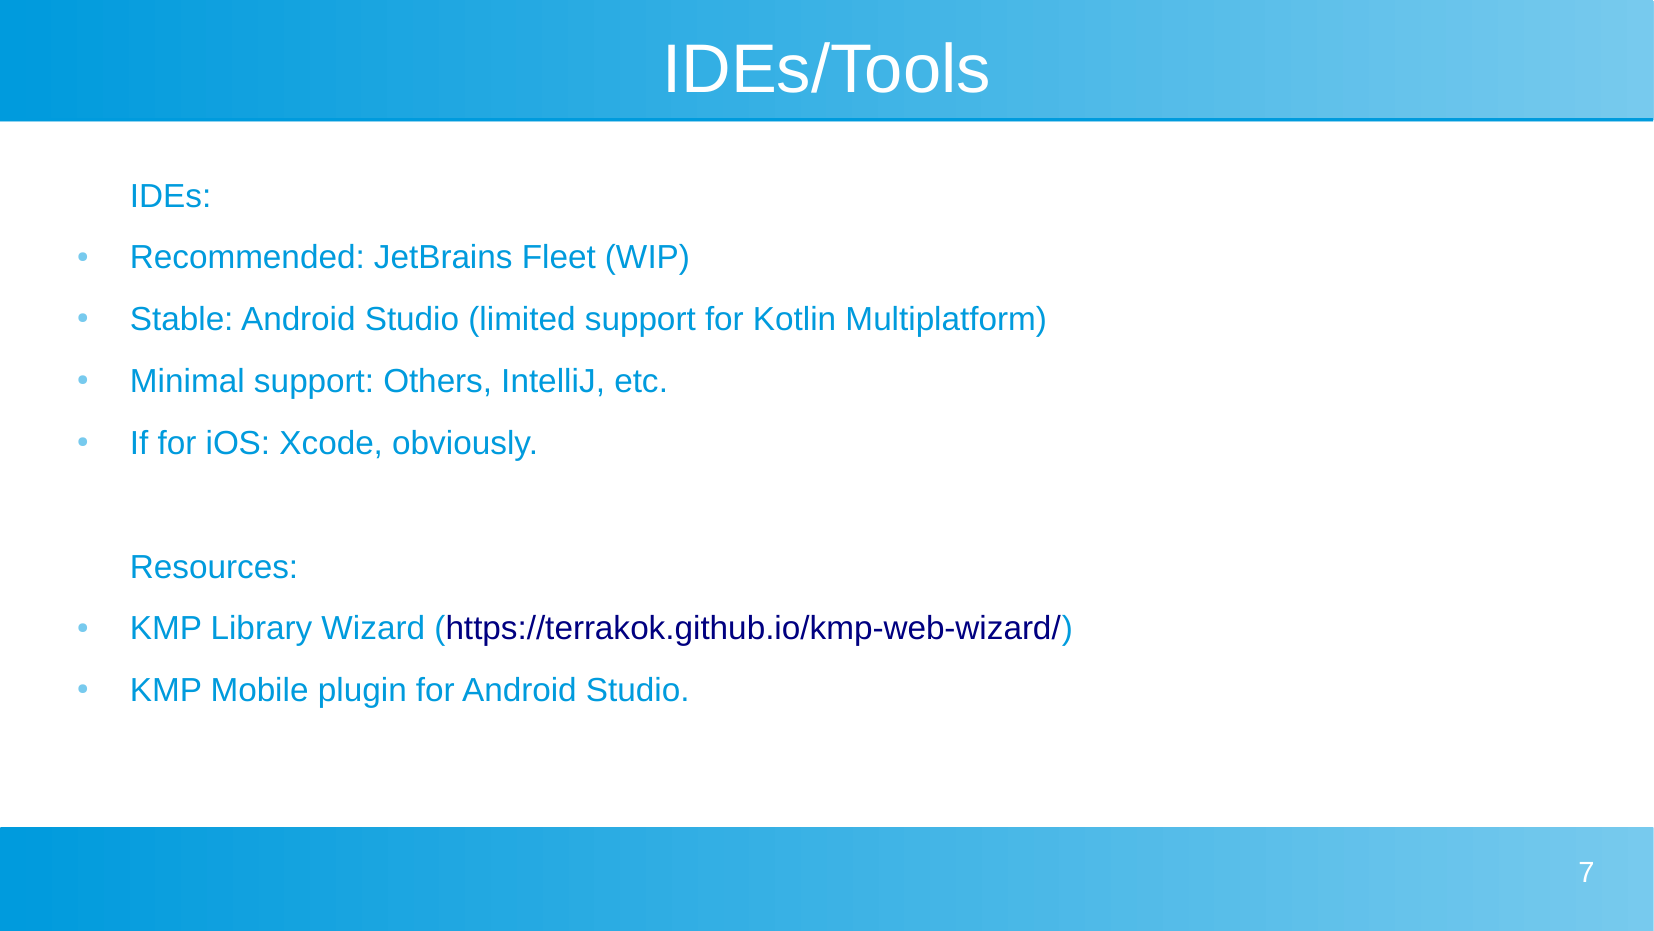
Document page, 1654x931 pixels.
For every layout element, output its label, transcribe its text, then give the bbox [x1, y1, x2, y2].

title IDEs/Tools [59, 29, 1595, 108]
list IDEs: Recommended: JetBrains Fleet (WIP) Stable: Android Studio (limited support for Kotlin Multiplatform) Minimal support: Others, IntelliJ, etc. If for iOS: Xcode, obviously. Resources: KMP Library Wizard (https://terrakok.github.io/kmp-web-wizard/) KMP Mobile plugin for Android Studio. [59, 177, 1595, 768]
